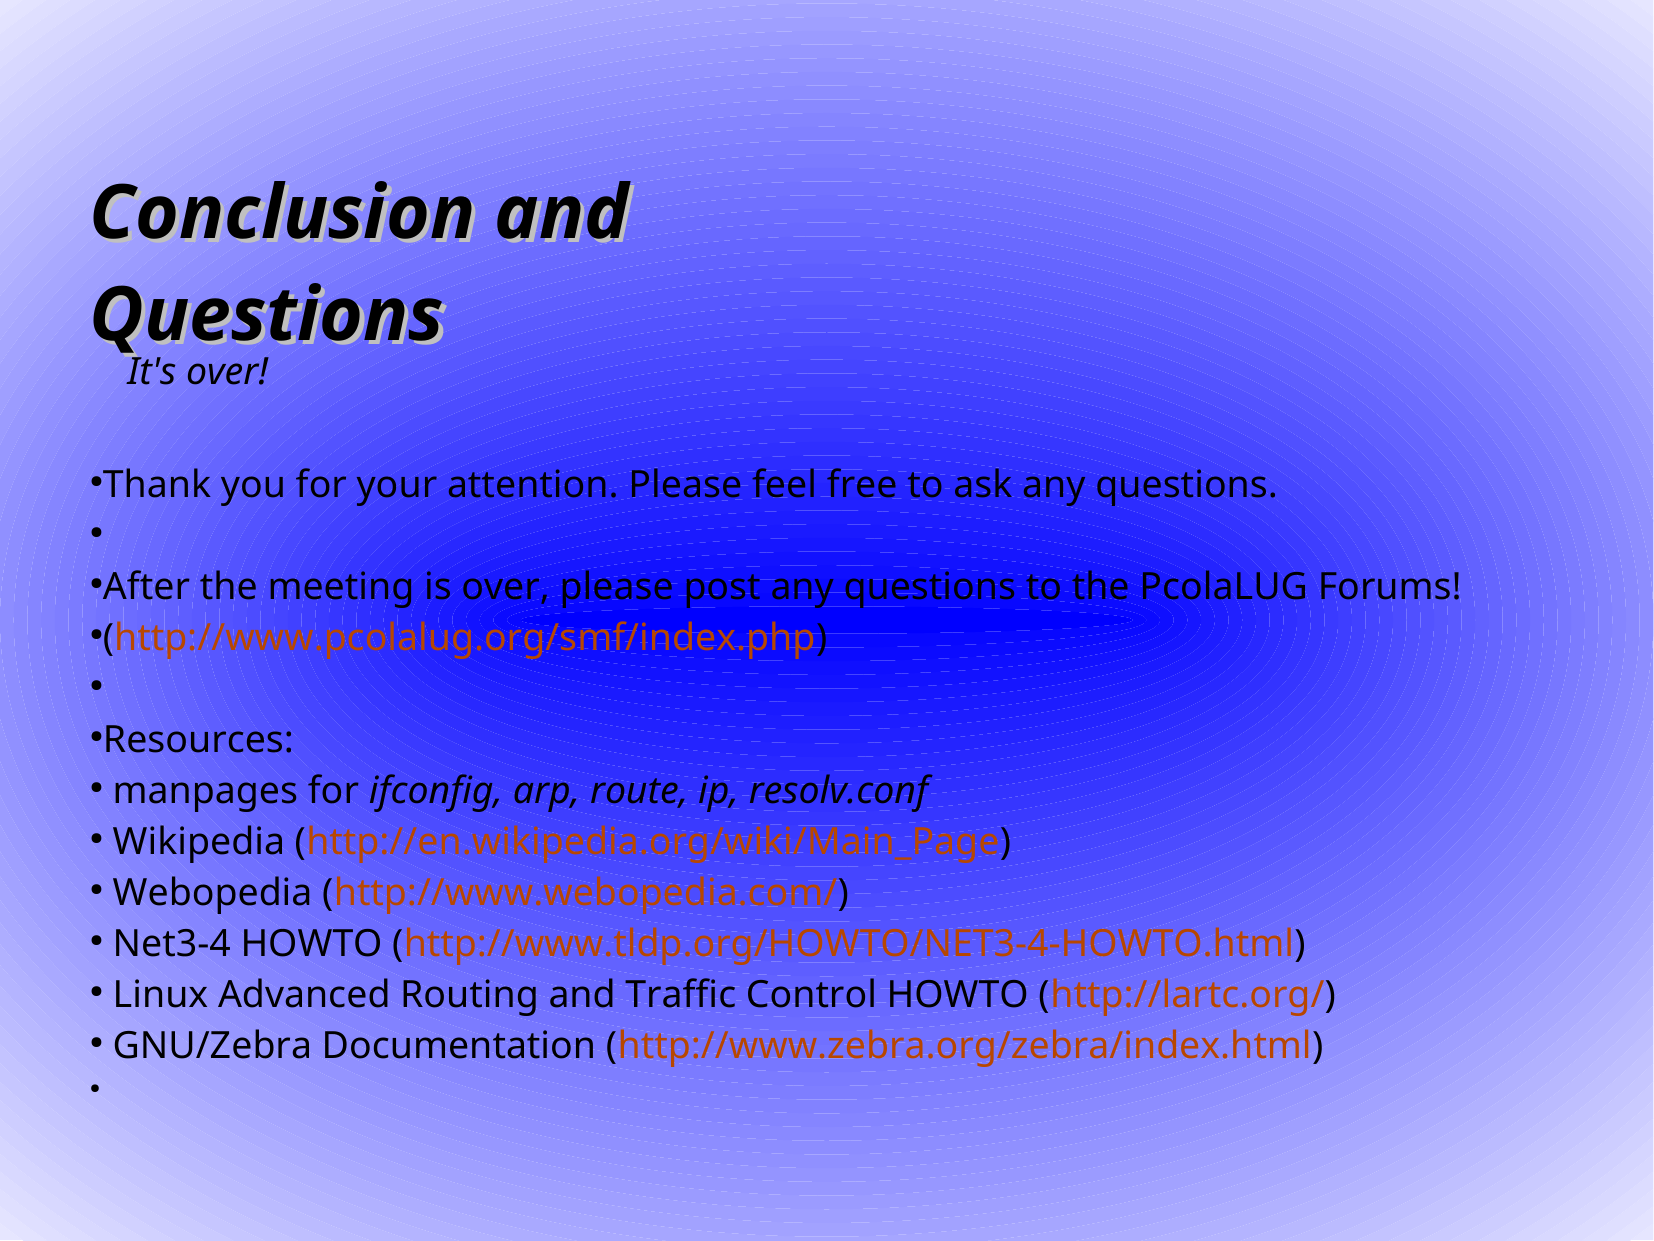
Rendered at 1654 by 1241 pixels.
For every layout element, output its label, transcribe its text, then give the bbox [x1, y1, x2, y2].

text_box It's over! [112, 337, 788, 411]
text_box Conclusion and Questions [75, 150, 676, 359]
text_box Thank you for your attention. Please feel free to ask any questions. After the meeting is over, please post any questions to the PcolaLUG Forums! (http://www.pcolalug.org/smf/index.php) Resources: manpages for ifconfig, arp, route, ip, resolv.conf Wikipedia (http://en.wikipedia.org/wiki/Main_Page) Webopedia (http://www.webopedia.com/) Net3-4 HOWTO (http://www.tldp.org/HOWTO/NET3-4-HOWTO.html) Linux Advanced Routing and Traffic Control HOWTO (http://lartc.org/) GNU/Zebra Documentation (http://www.zebra.org/zebra/index.html) [75, 450, 1576, 1216]
